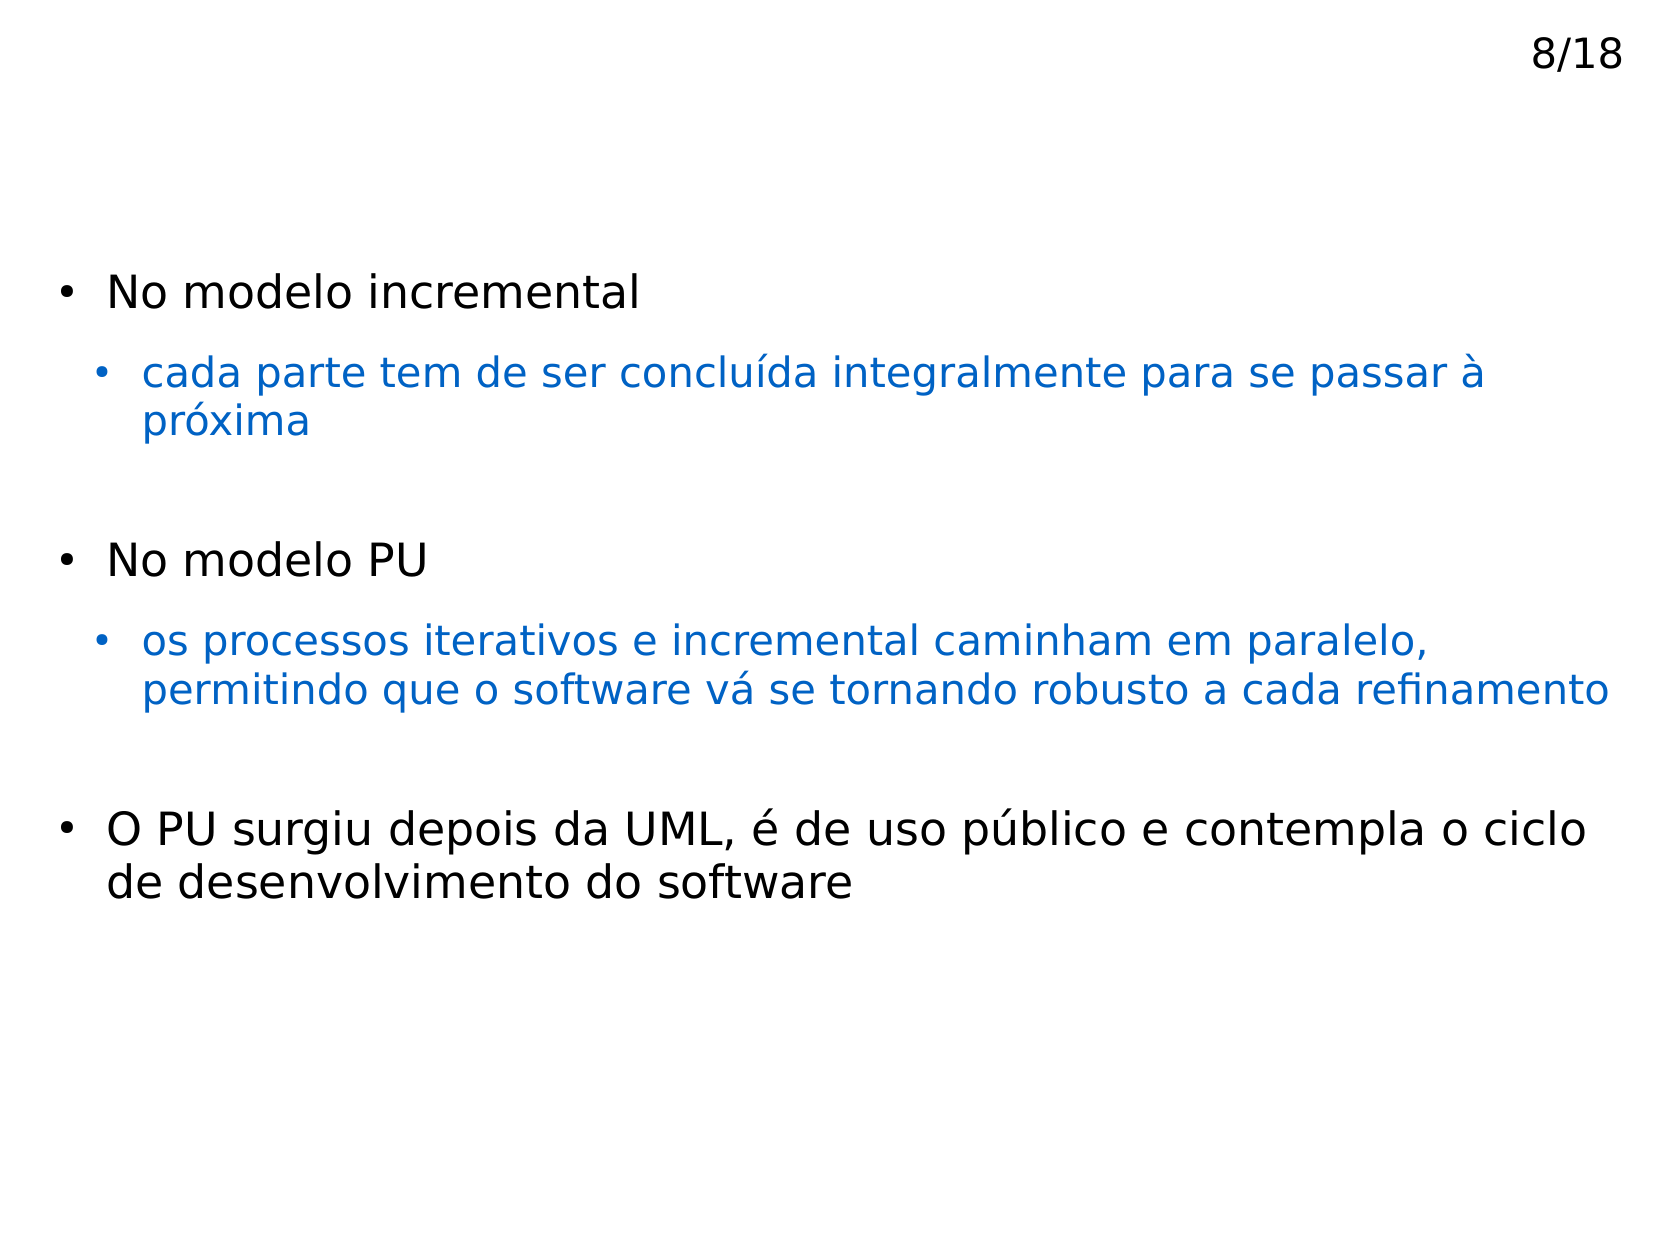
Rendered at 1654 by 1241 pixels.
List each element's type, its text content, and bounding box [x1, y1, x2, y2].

list No modelo incremental cada parte tem de ser concluída integralmente para se passar à próxima No modelo PU os processos iterativos e incremental caminham em paralelo, permitindo que o software vá se tornando robusto a cada refinamento O PU surgiu depois da UML, é de uso público e contempla o ciclo de desenvolvimento do software [59, 265, 1625, 1211]
